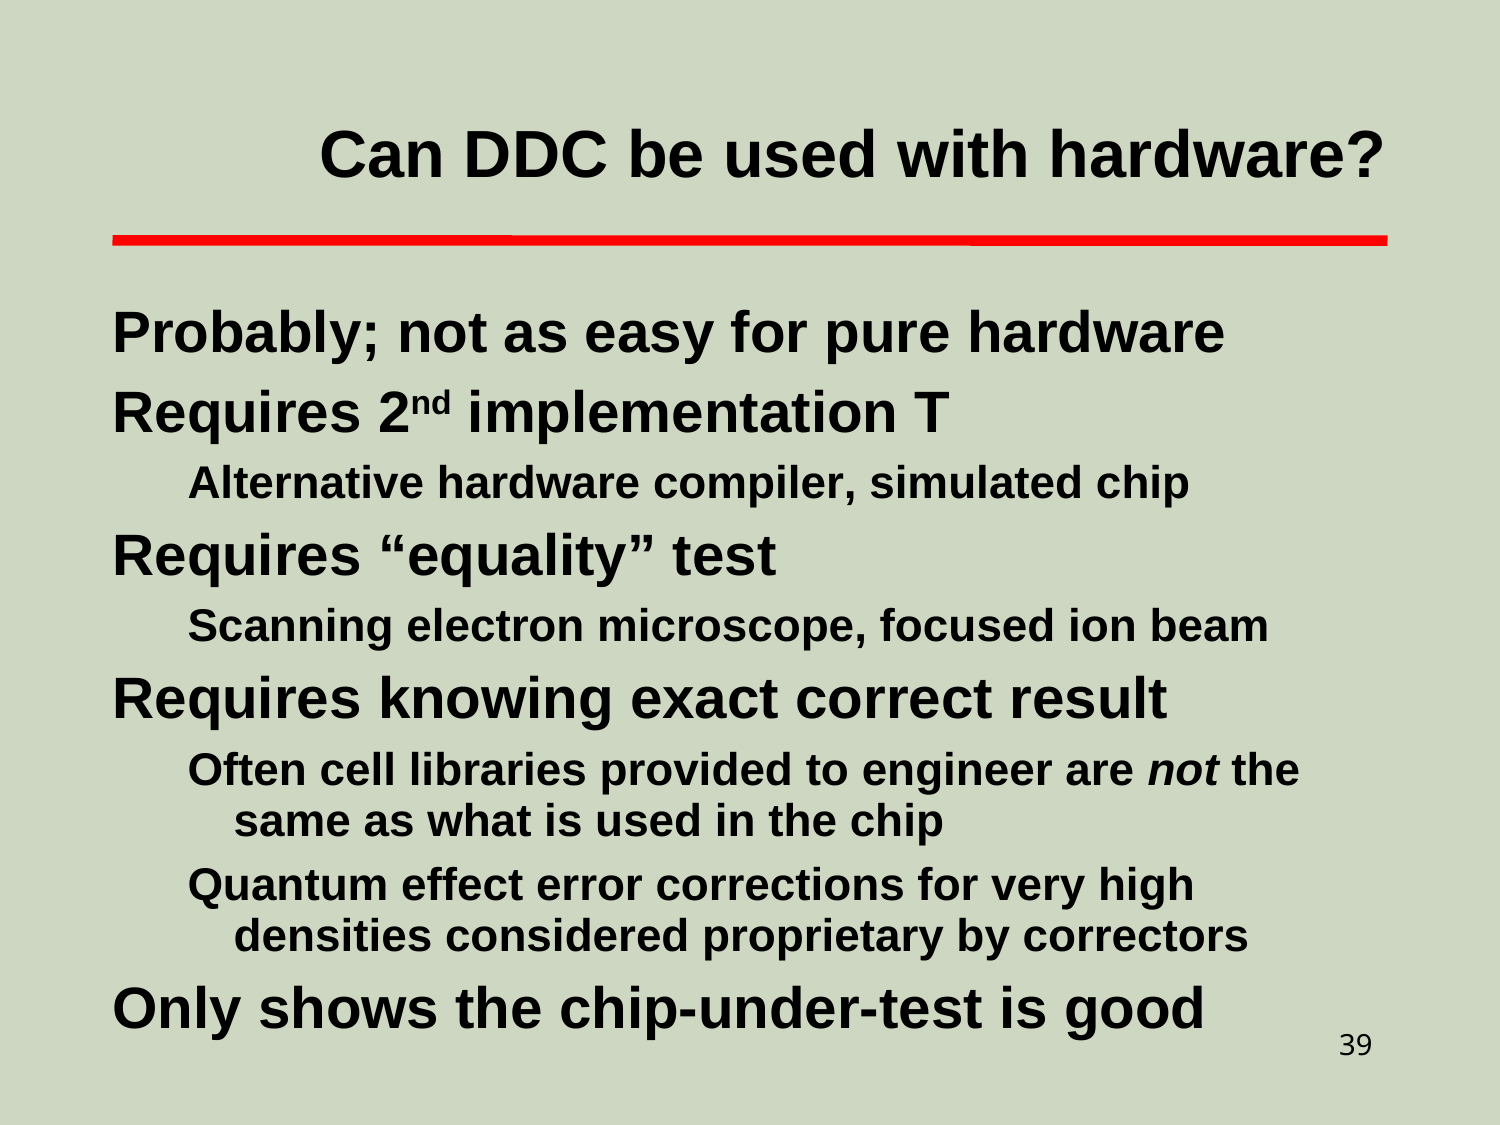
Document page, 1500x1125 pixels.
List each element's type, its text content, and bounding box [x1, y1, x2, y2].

title Can DDC be used with hardware? [124, 85, 1387, 223]
list Probably; not as easy for pure hardware Requires 2nd implementation T Alternative hardware compiler, simulated chip Requires “equality” test Scanning electron microscope, focused ion beam Requires knowing exact correct result Often cell libraries provided to engineer are not the same as what is used in the chip Quantum effect error corrections for very high densities considered proprietary by correctors Only shows the chip-under-test is good [112, 299, 1387, 1114]
